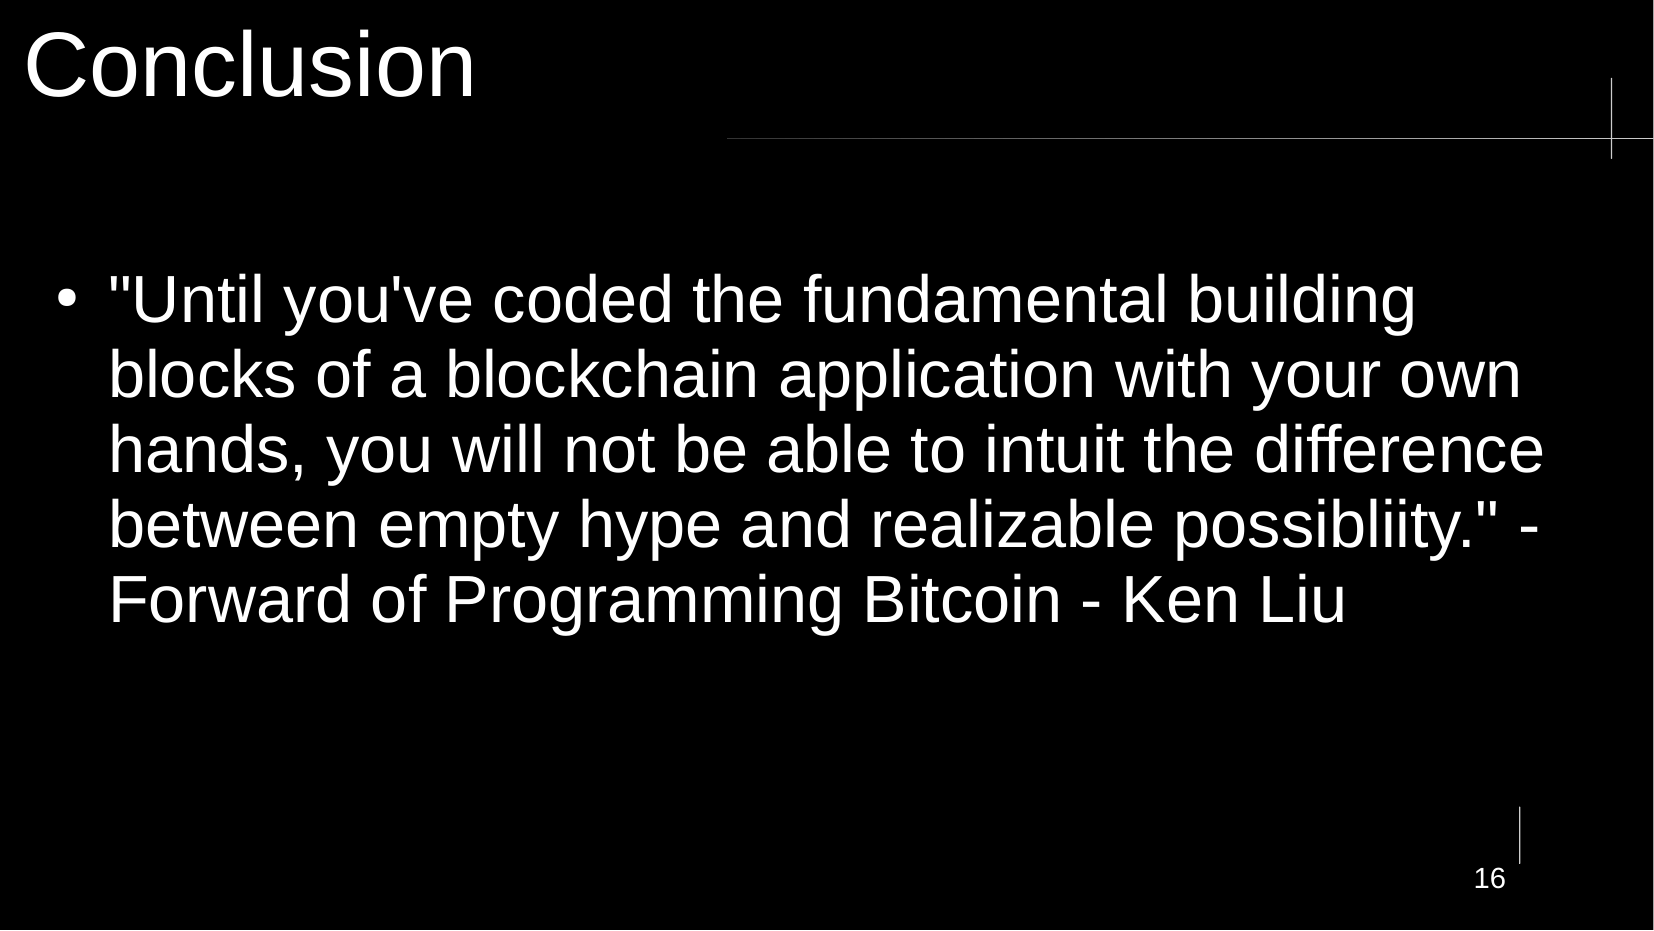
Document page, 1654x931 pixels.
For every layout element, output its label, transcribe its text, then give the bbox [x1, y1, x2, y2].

list "Until you've coded the fundamental building blocks of a blockchain application with your own hands, you will not be able to intuit the difference between empty hype and realizable possibliity." - Forward of Programming Bitcoin - Ken Liu [37, 262, 1613, 720]
title Conclusion [23, 11, 1589, 119]
